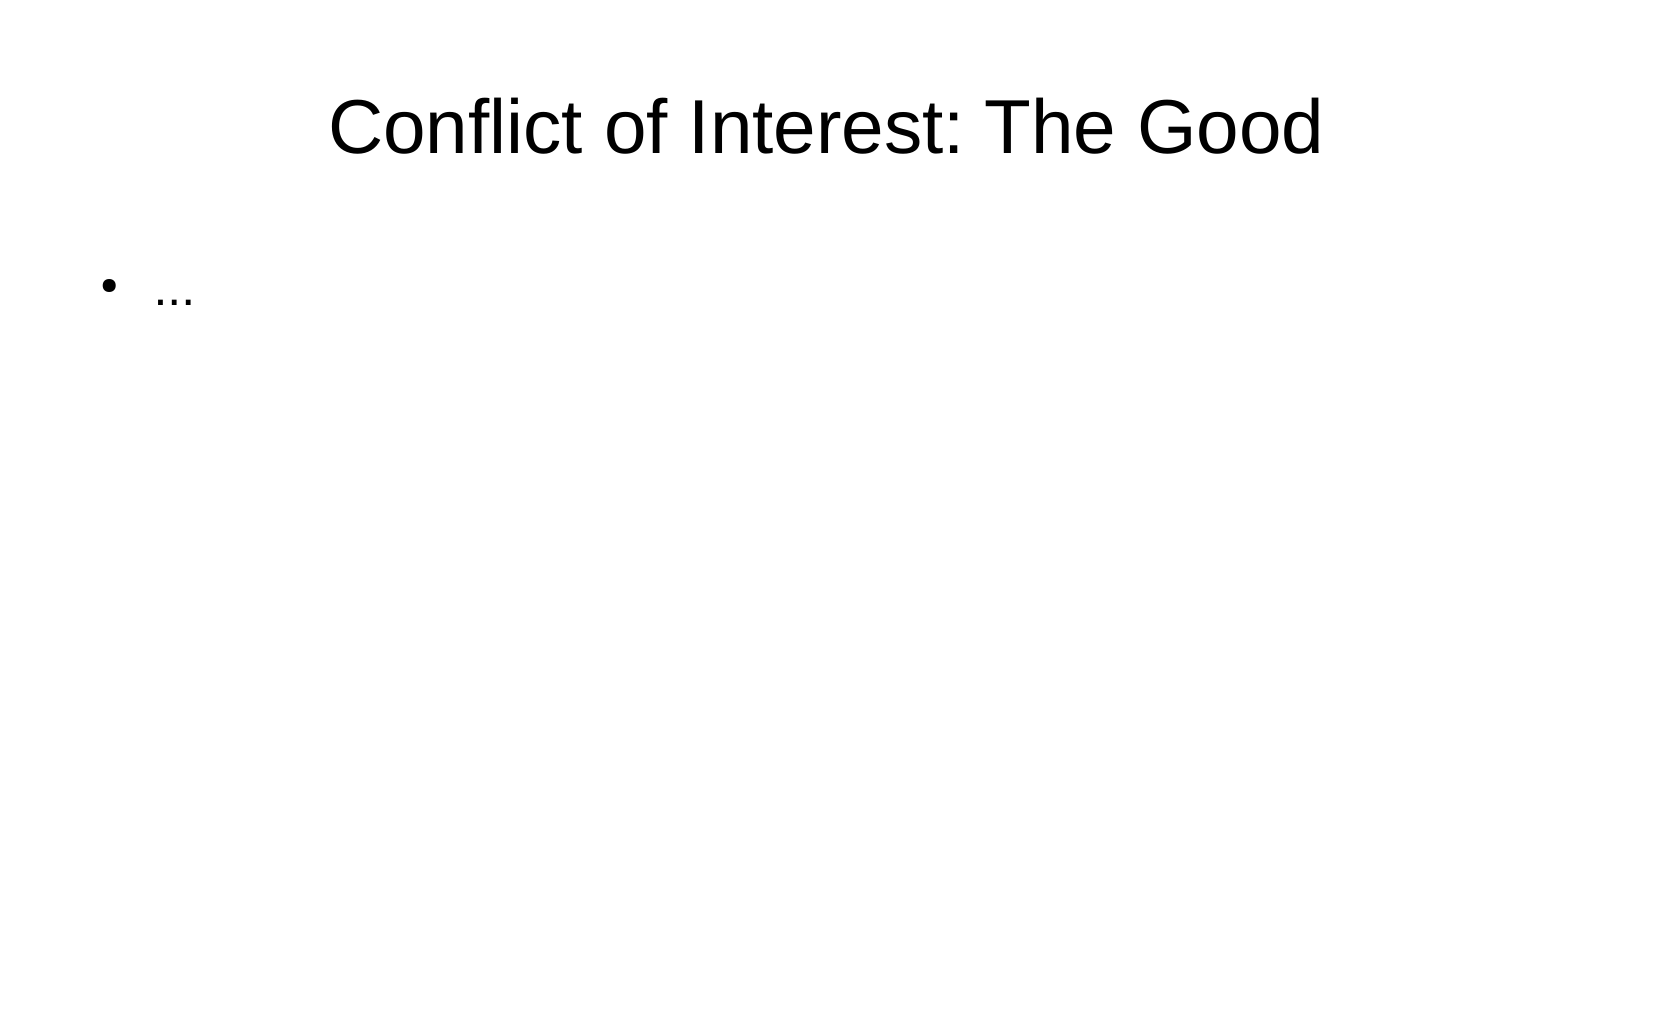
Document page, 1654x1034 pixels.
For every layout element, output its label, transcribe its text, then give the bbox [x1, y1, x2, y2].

list ... [82, 259, 1571, 981]
title Conflict of Interest: The Good [82, 41, 1571, 214]
